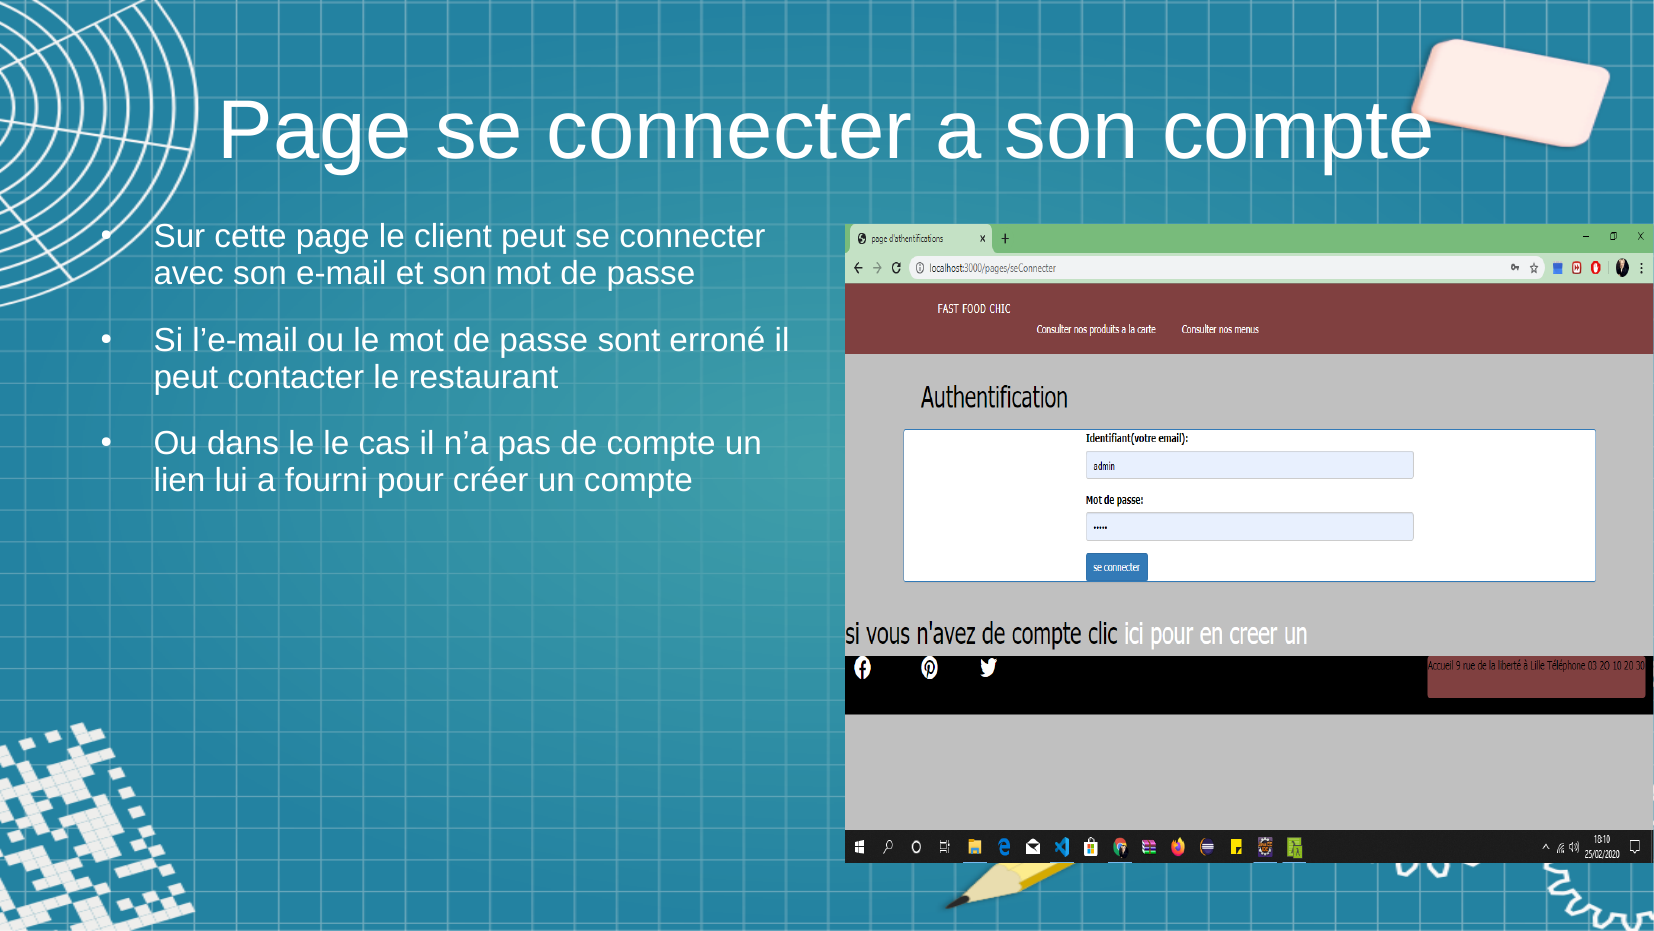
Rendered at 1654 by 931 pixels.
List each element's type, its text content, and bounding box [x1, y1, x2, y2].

title Page se connecter a son compte [82, 23, 1571, 237]
list Sur cette page le client peut se connecter avec son e-mail et son mot de passe Si l’e-mail ou le mot de passe sont erroné il peut contacter le restaurant Ou dans le le cas il n’a pas de compte un lien lui a fourni pour créer un compte [82, 217, 809, 758]
picture [0, 0, 1654, 931]
